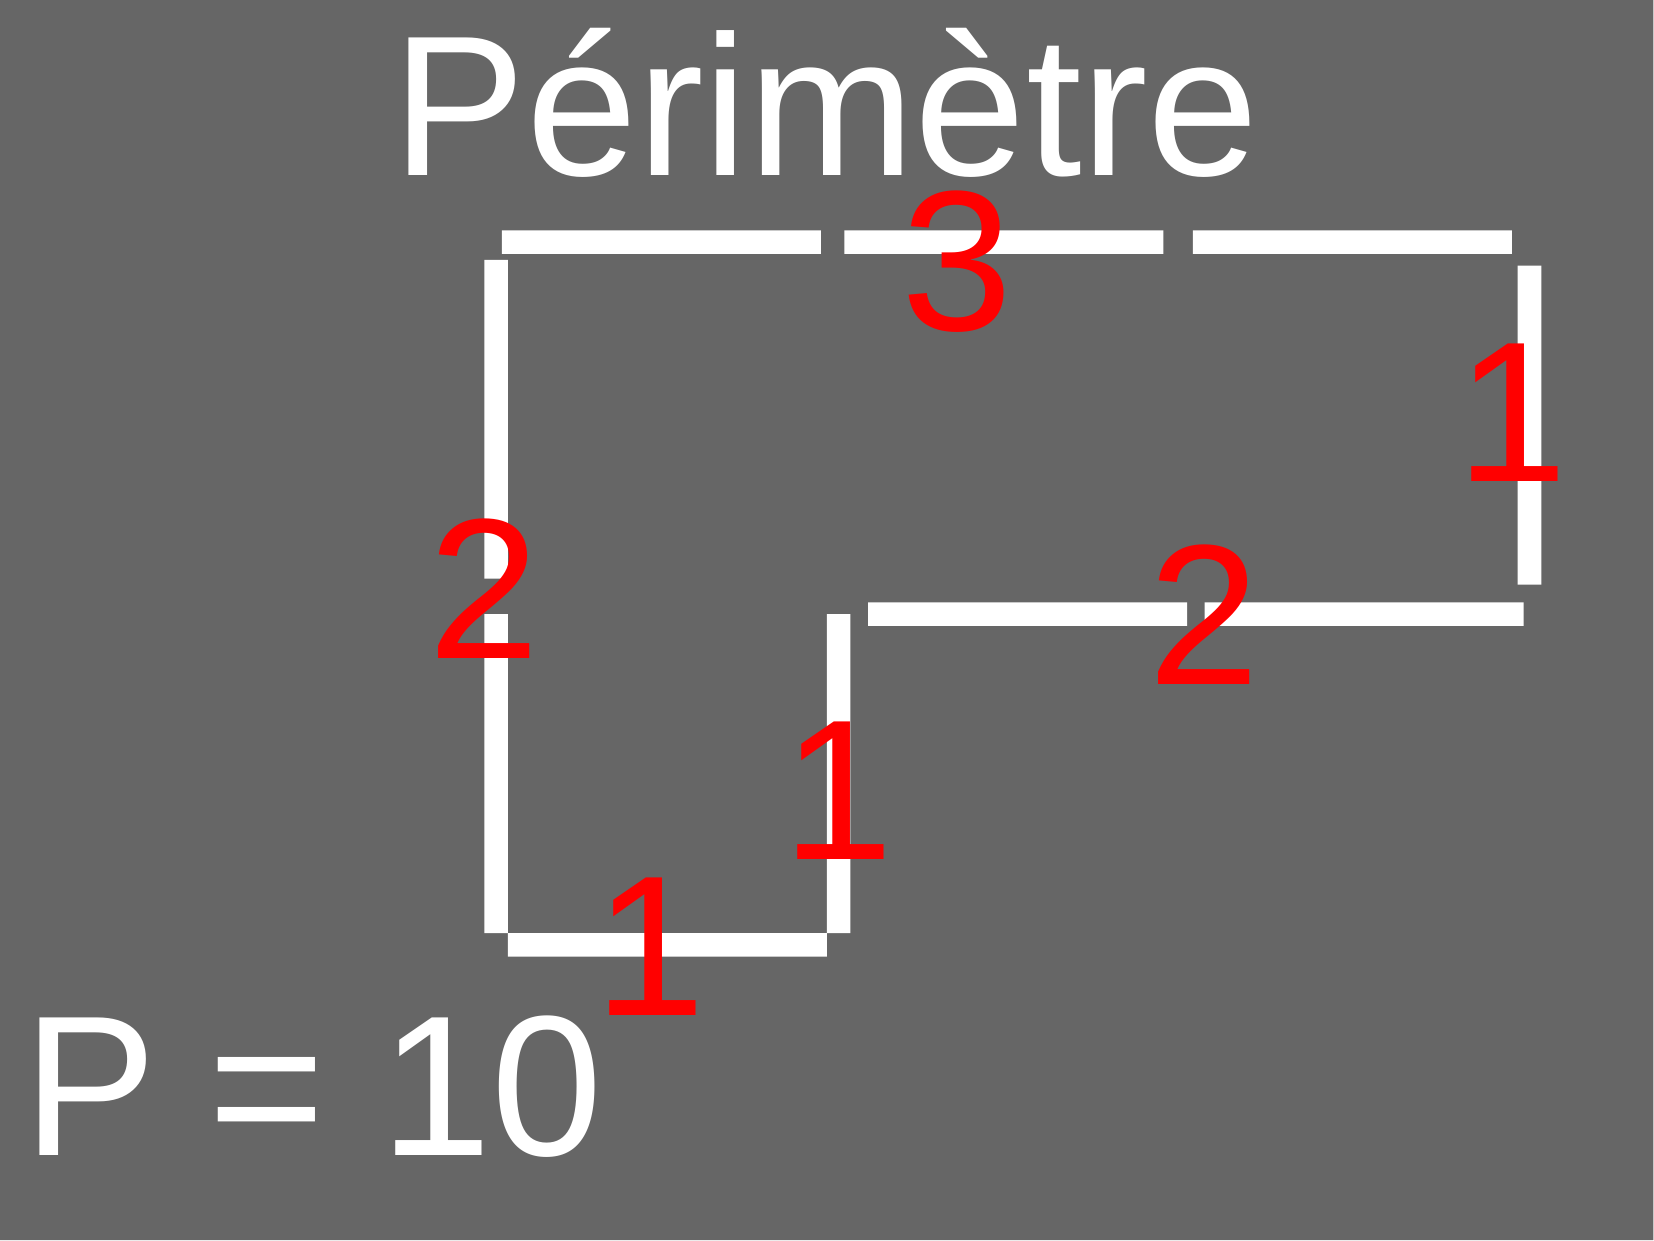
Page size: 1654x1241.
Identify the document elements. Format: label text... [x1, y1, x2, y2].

text_box 2 [1133, 496, 1275, 735]
text_box [0, 0, 1654, 1241]
text_box 1 [767, 671, 909, 910]
title P = 10 [23, 956, 970, 1217]
text_box 1 [579, 826, 721, 956]
title Périmètre [353, 0, 1300, 237]
text_box 1 [1441, 293, 1583, 532]
text_box 2 [414, 470, 556, 709]
text_box 3 [886, 141, 1028, 381]
